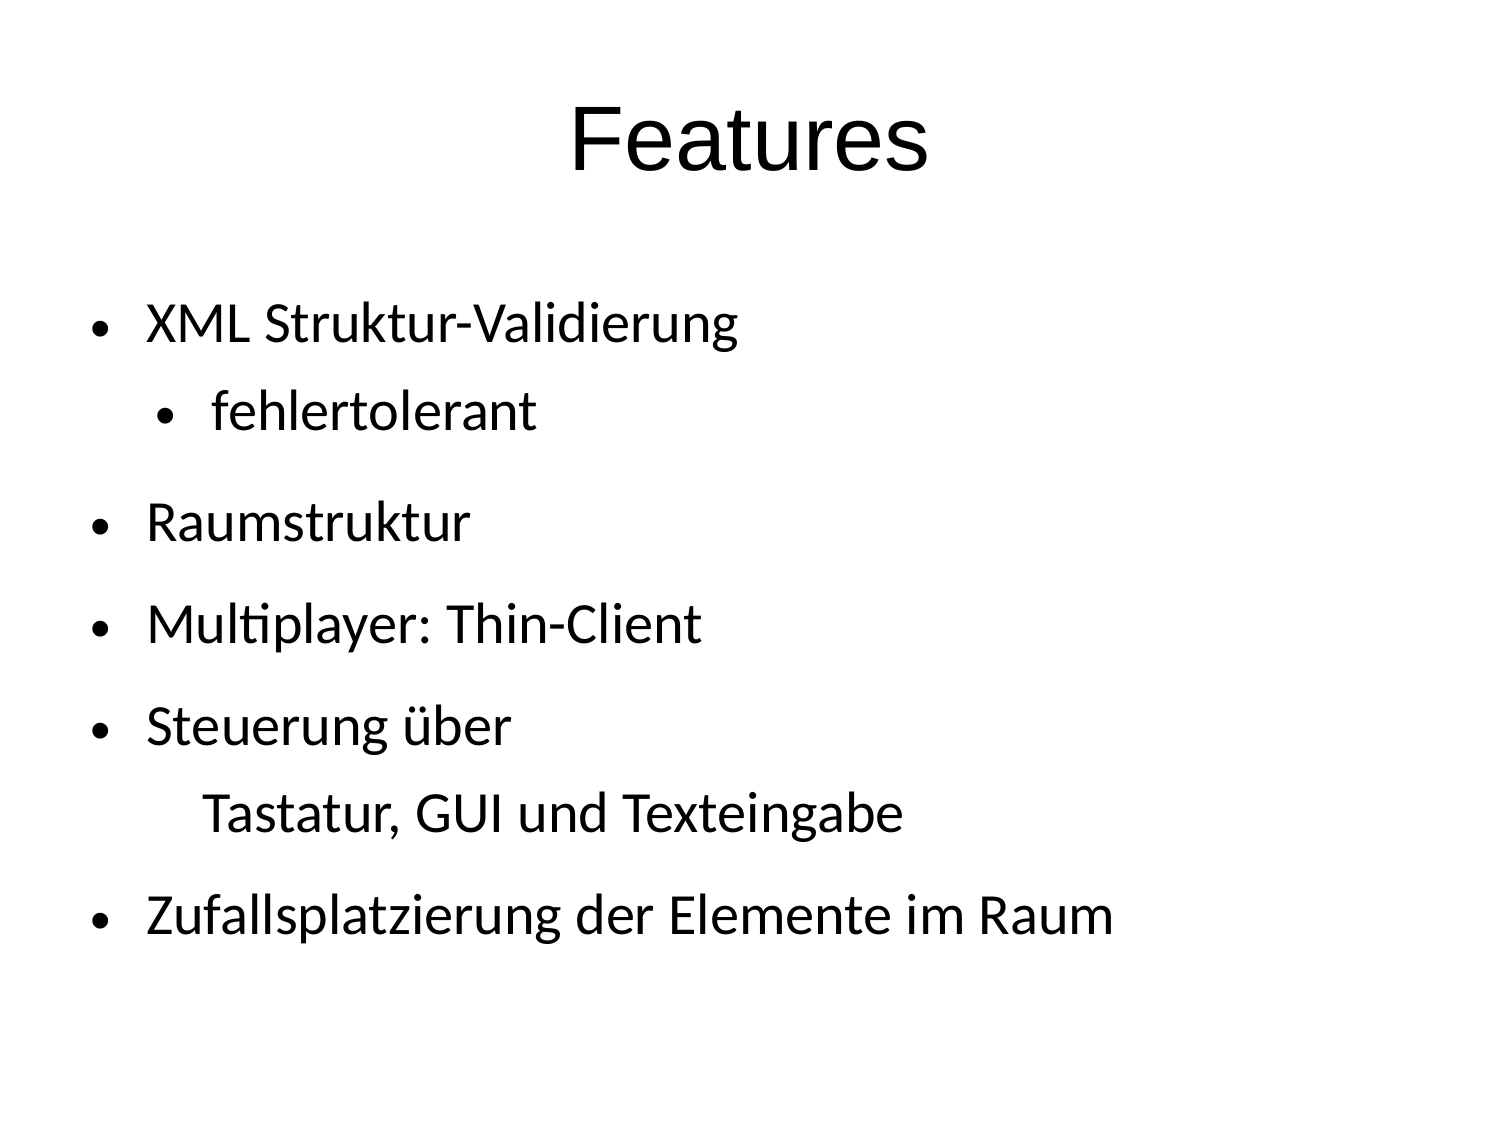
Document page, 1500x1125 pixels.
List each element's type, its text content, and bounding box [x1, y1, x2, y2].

list XML Struktur-Validierung fehlertolerant Raumstruktur Multiplayer: Thin-Client Steuerung über Tastatur, GUI und Texteingabe Zufallsplatzierung der Elemente im Raum [75, 262, 1424, 1125]
title Features [75, 45, 1426, 233]
